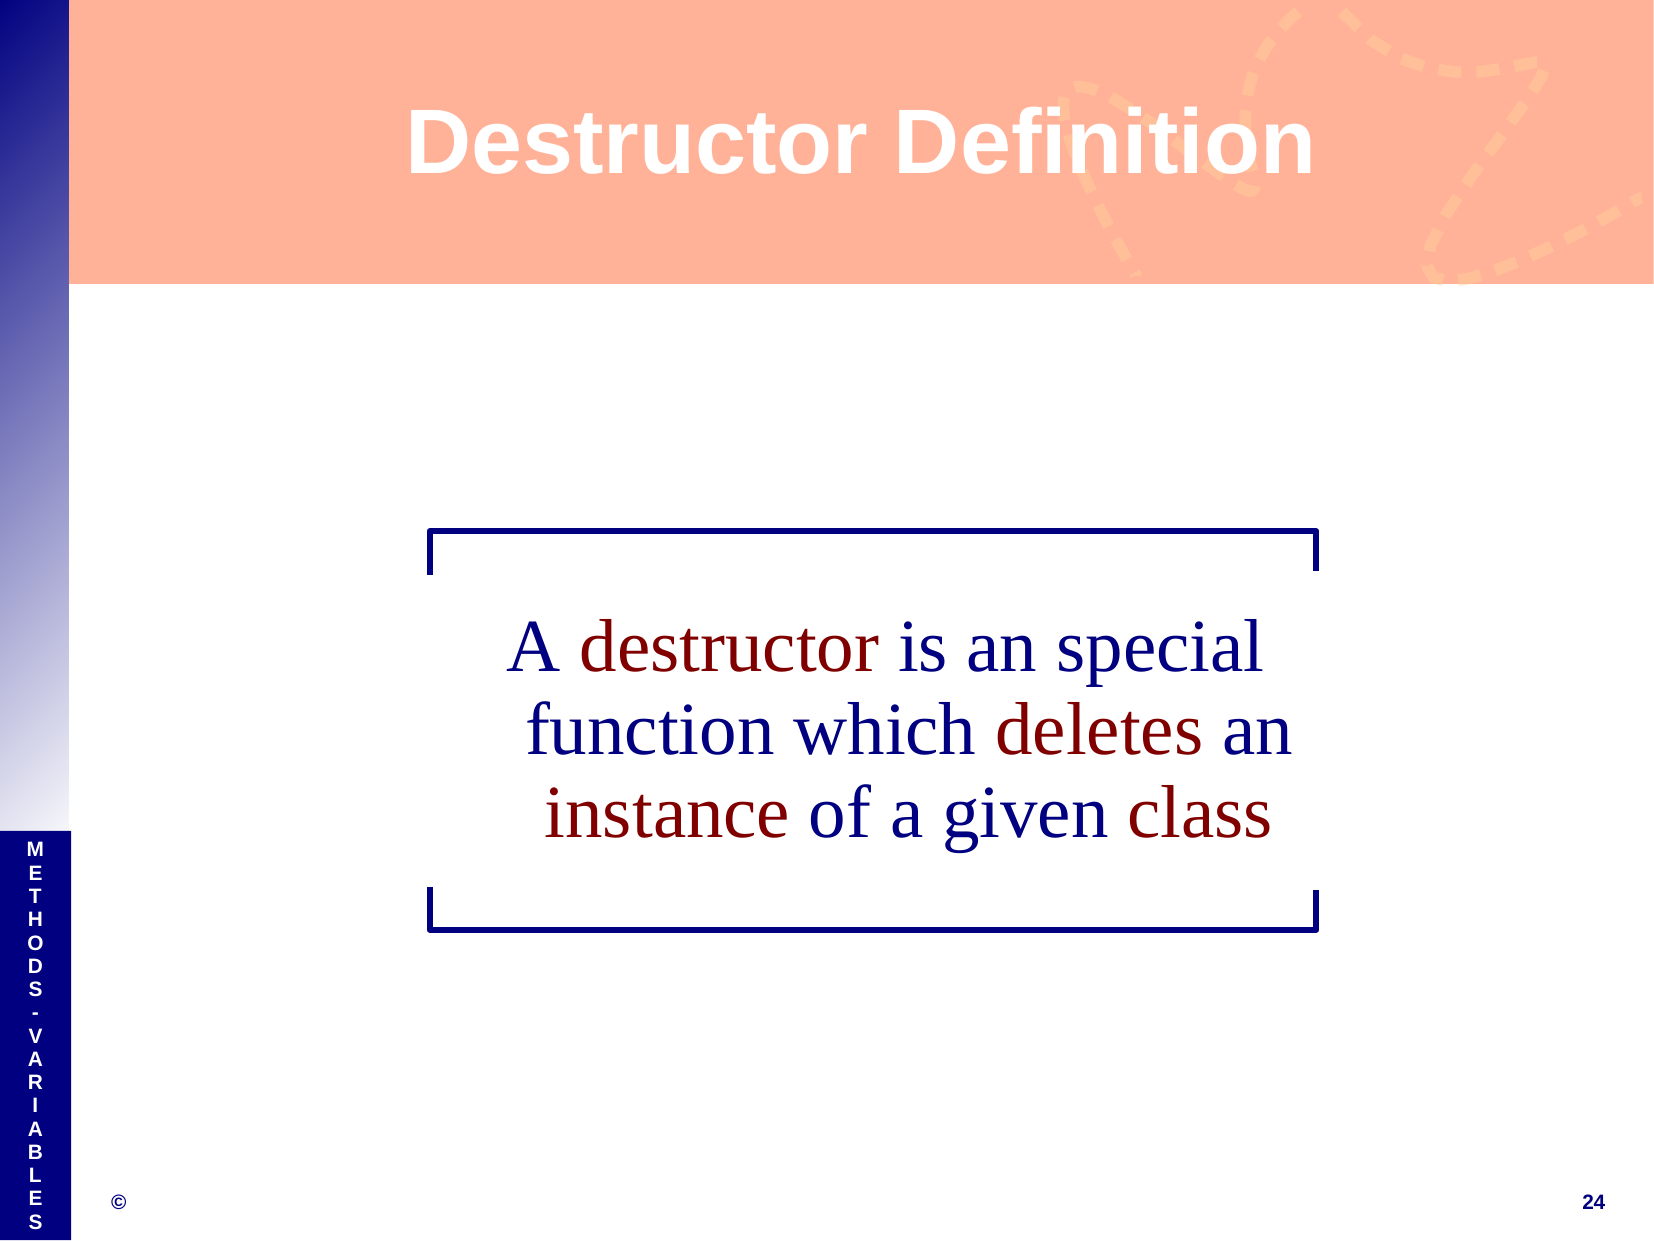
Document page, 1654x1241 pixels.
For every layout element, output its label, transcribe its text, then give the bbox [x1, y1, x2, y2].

text_box M E T H O D S - V A R I A B L E S [0, 830, 71, 1241]
title Destructor Definition [106, 37, 1617, 246]
text_box A destructor is an special function which deletes an instance of a given class [445, 502, 1301, 956]
